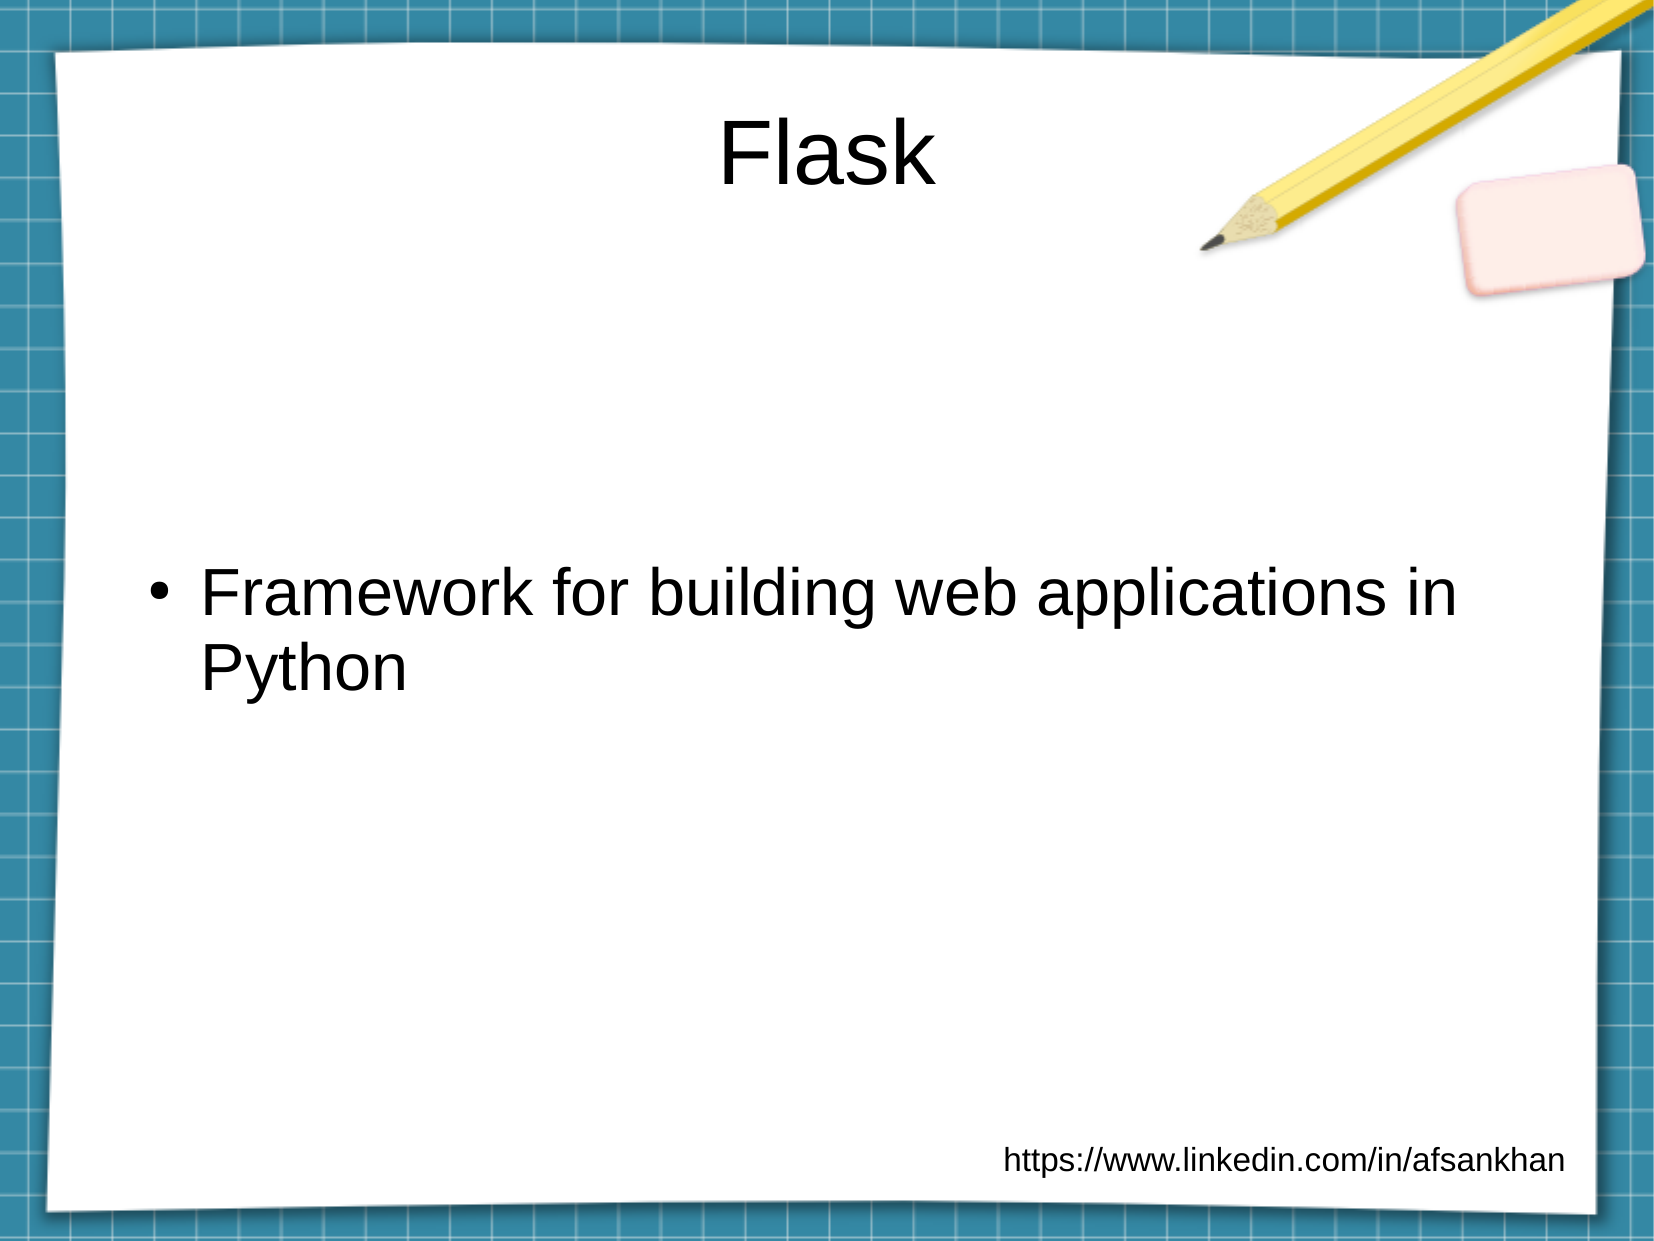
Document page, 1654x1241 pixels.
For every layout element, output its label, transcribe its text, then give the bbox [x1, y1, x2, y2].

list Framework for building web applications in Python [129, 555, 1619, 1241]
text_box https://www.linkedin.com/in/afsankhan [988, 1133, 1582, 1186]
title Flask [82, 49, 1571, 257]
picture [0, 0, 1654, 1241]
